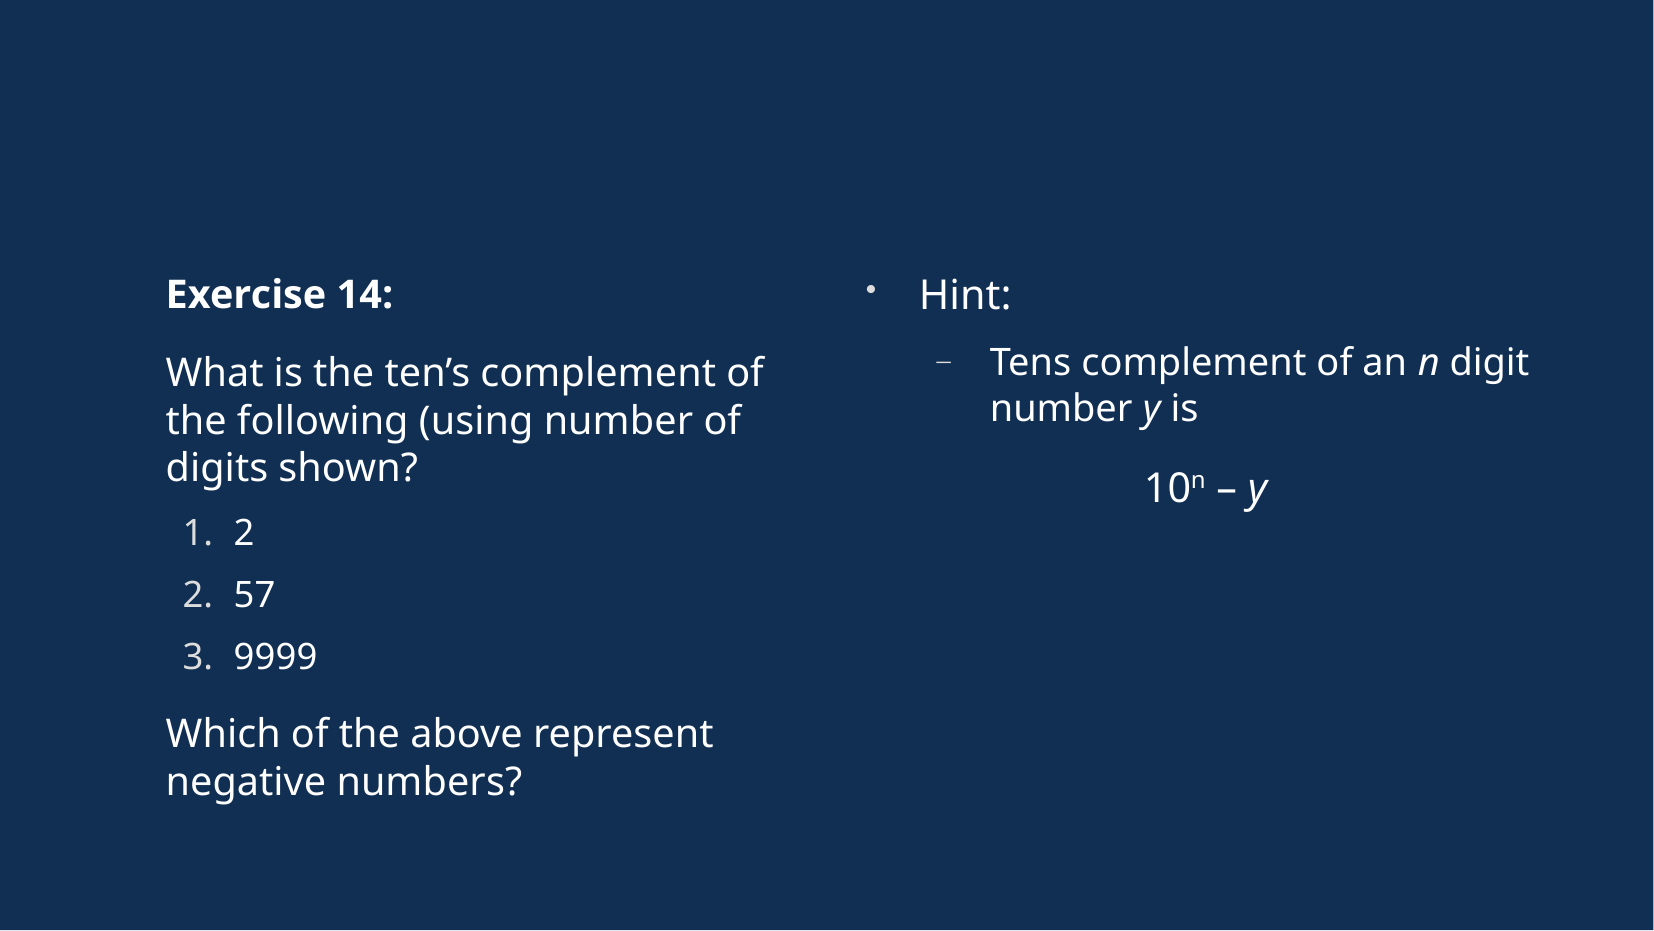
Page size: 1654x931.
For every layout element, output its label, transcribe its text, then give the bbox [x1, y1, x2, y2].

list Hint: Tens complement of an n digit number y is 10n – y [848, 268, 1563, 806]
list Exercise 14: What is the ten’s complement of the following (using number of digits shown? 2 57 9999 Which of the above represent negative numbers? [97, 268, 813, 806]
